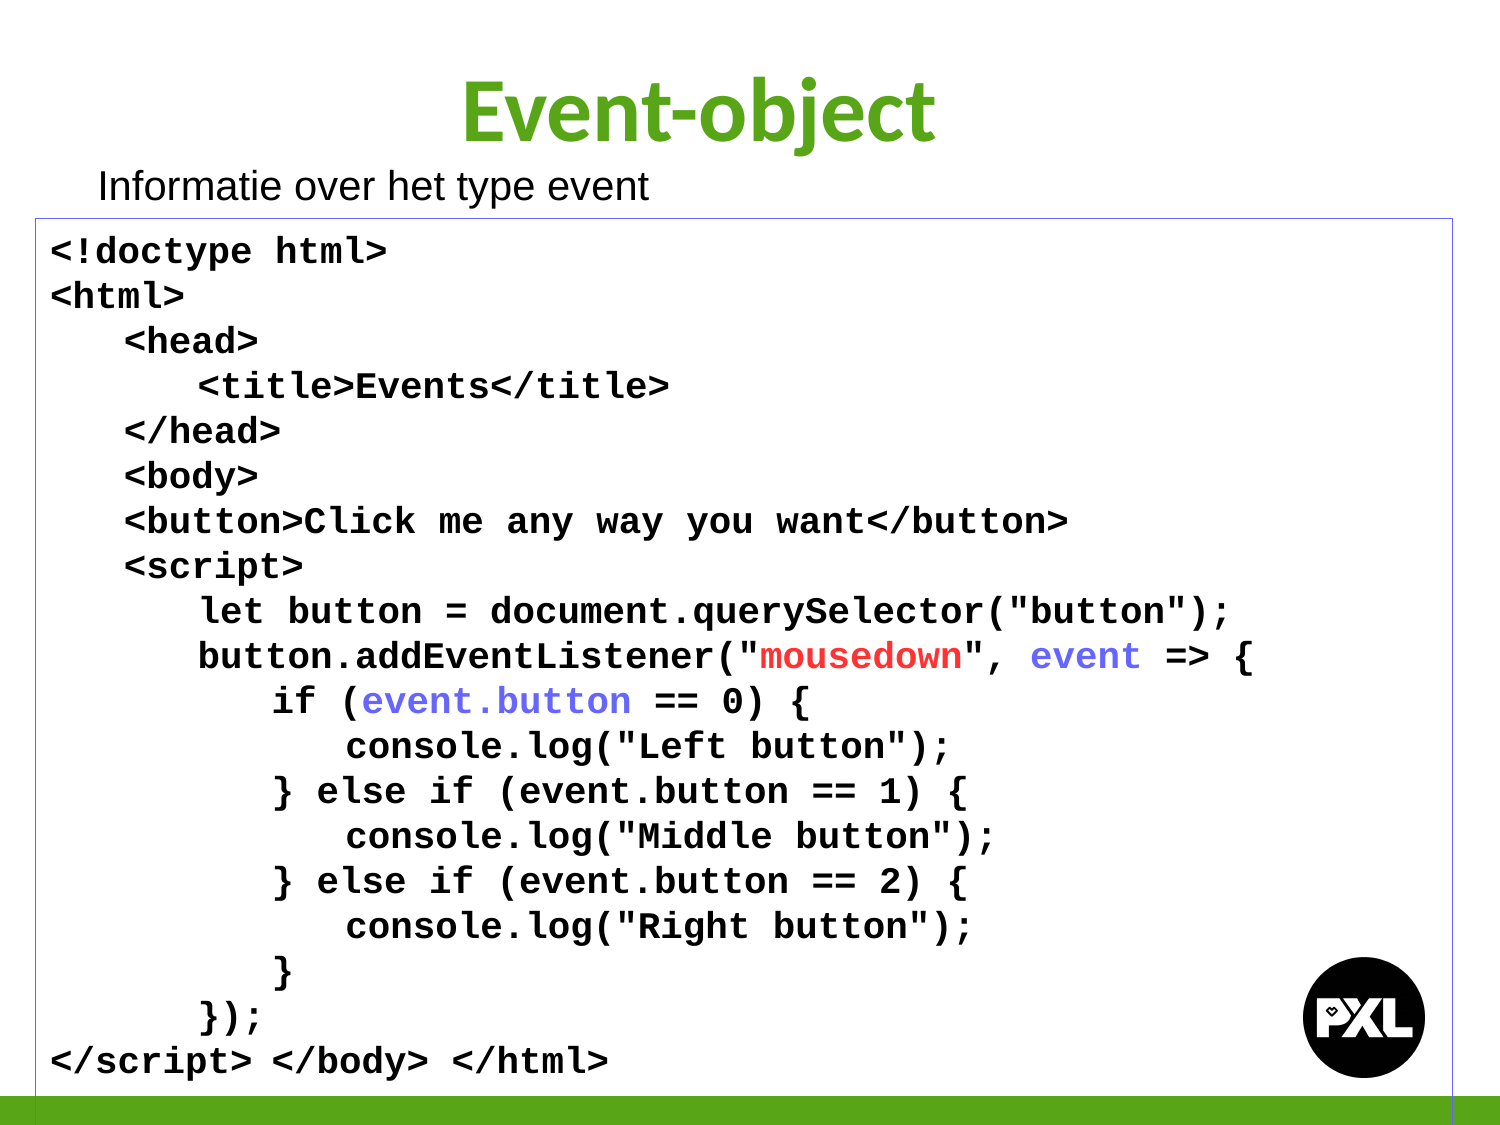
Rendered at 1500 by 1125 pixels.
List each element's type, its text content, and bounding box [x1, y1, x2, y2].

text_box Informatie over het type event [82, 151, 910, 213]
text_box Event-object [0, 42, 1443, 168]
text_box <!doctype html> <html> <head> <title>Events</title> </head> <body> <button>Click me any way you want</button> <script> let button = document.querySelector("button"); button.addEventListener("mousedown", event => { if (event.button == 0) { console.log("Left button"); } else if (event.button == 1) { console.log("Middle button"); } else if (event.button == 2) { console.log("Right button"); } }); </script> </body> </html> [35, 218, 1453, 1125]
